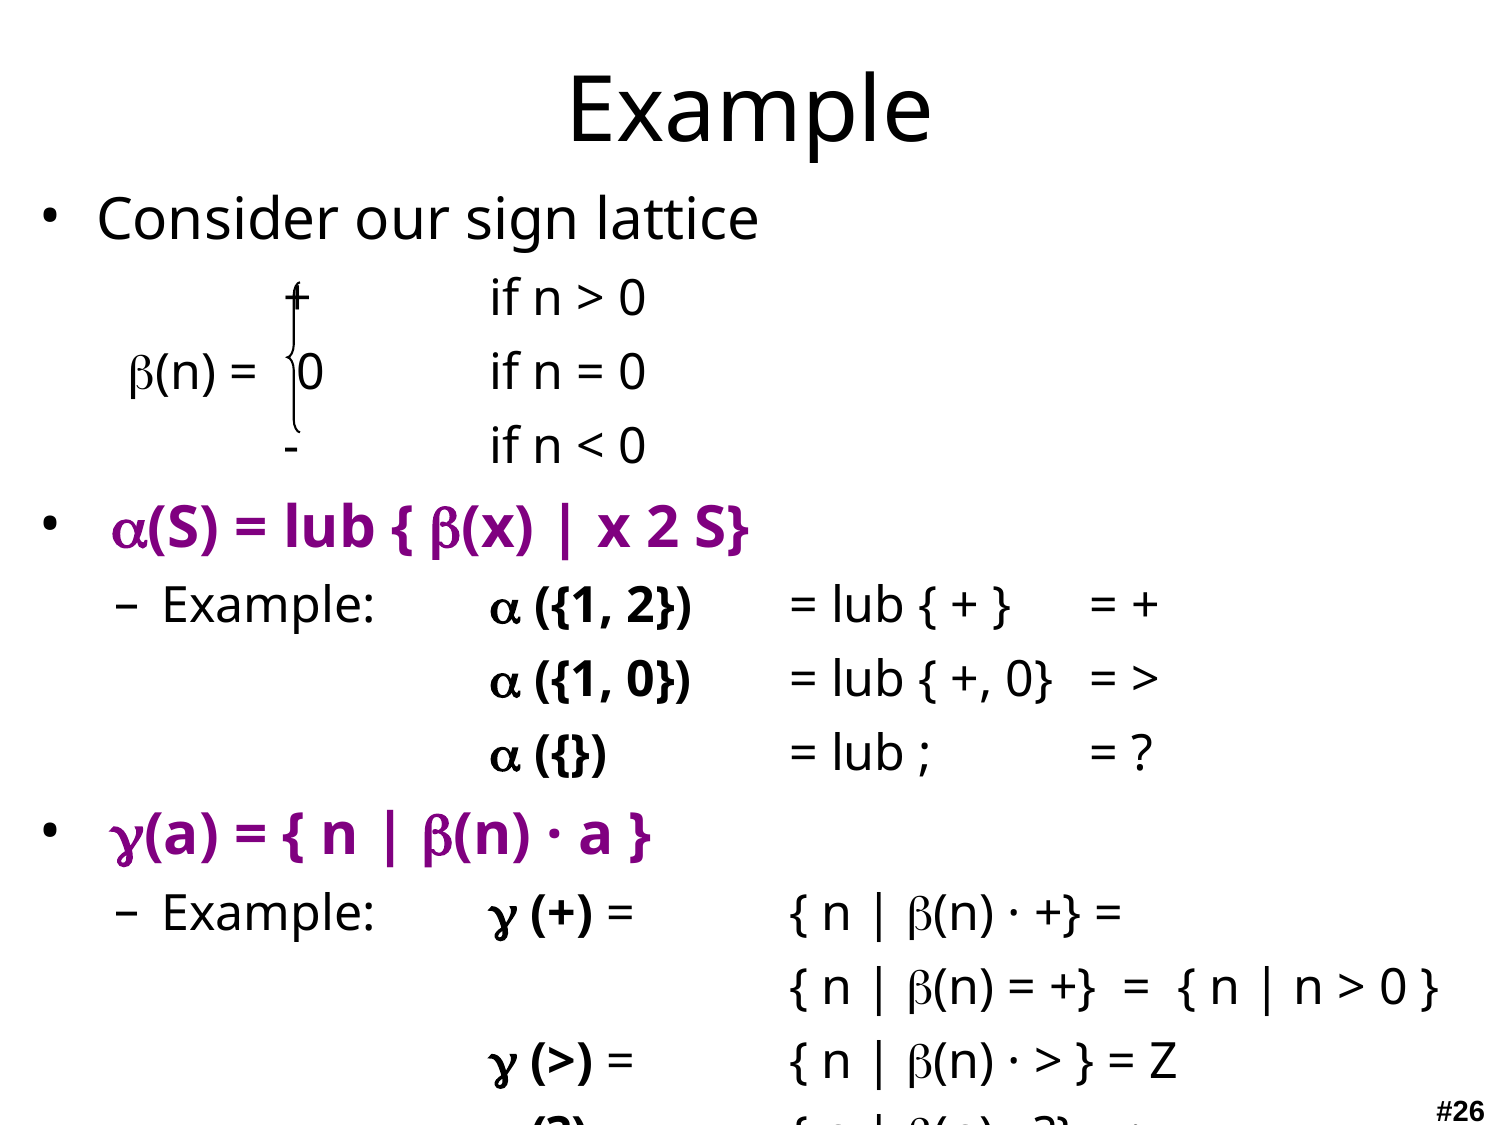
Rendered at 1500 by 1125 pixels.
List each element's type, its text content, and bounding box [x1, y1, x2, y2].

list Consider our sign lattice + if n > 0 (n) = 0 if n = 0 - if n < 0 (S) = lub { (x) | x 2 S} Example:  ({1, 2}) = lub { + } = +  ({1, 0}) = lub { +, 0} = >  ({}) = lub ; = ? (a) = { n | (n) · a } Example:  (+) = { n | (n) · +} = { n | (n) = +} = { n | n > 0 }  (>) = { n | (n) · > } = Z  (?) = { n | (n) · ?} = ; [24, 174, 1476, 1109]
title Example [24, 12, 1476, 174]
